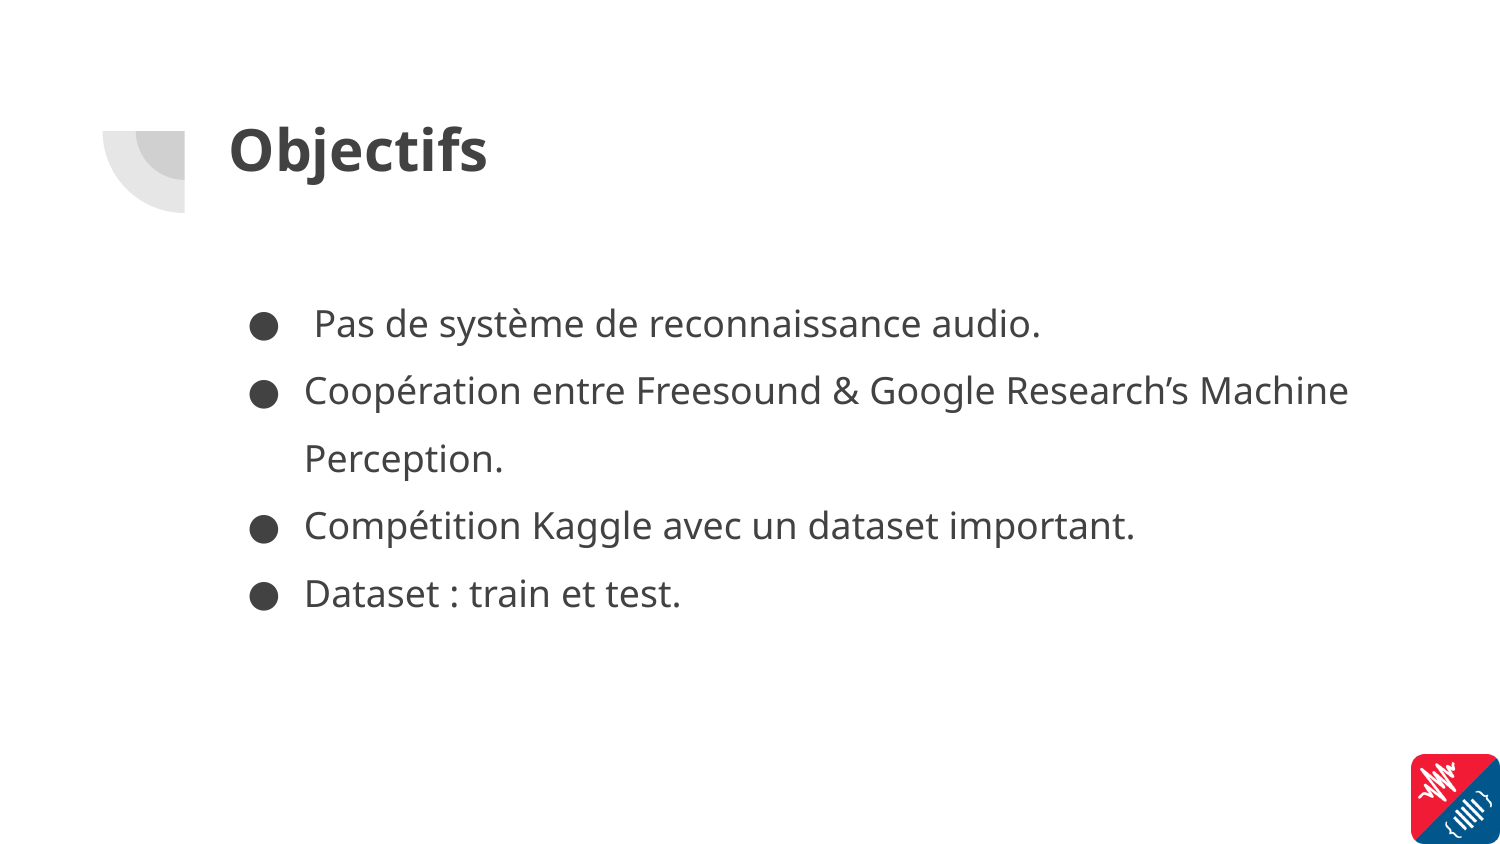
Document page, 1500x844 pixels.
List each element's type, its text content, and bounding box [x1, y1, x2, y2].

list Pas de système de reconnaissance audio. Coopération entre Freesound & Google Research’s Machine Perception. Compétition Kaggle avec un dataset important. Dataset : train et test. [213, 262, 1481, 734]
title Objectifs [213, 98, 1368, 262]
picture [1411, 754, 1500, 844]
